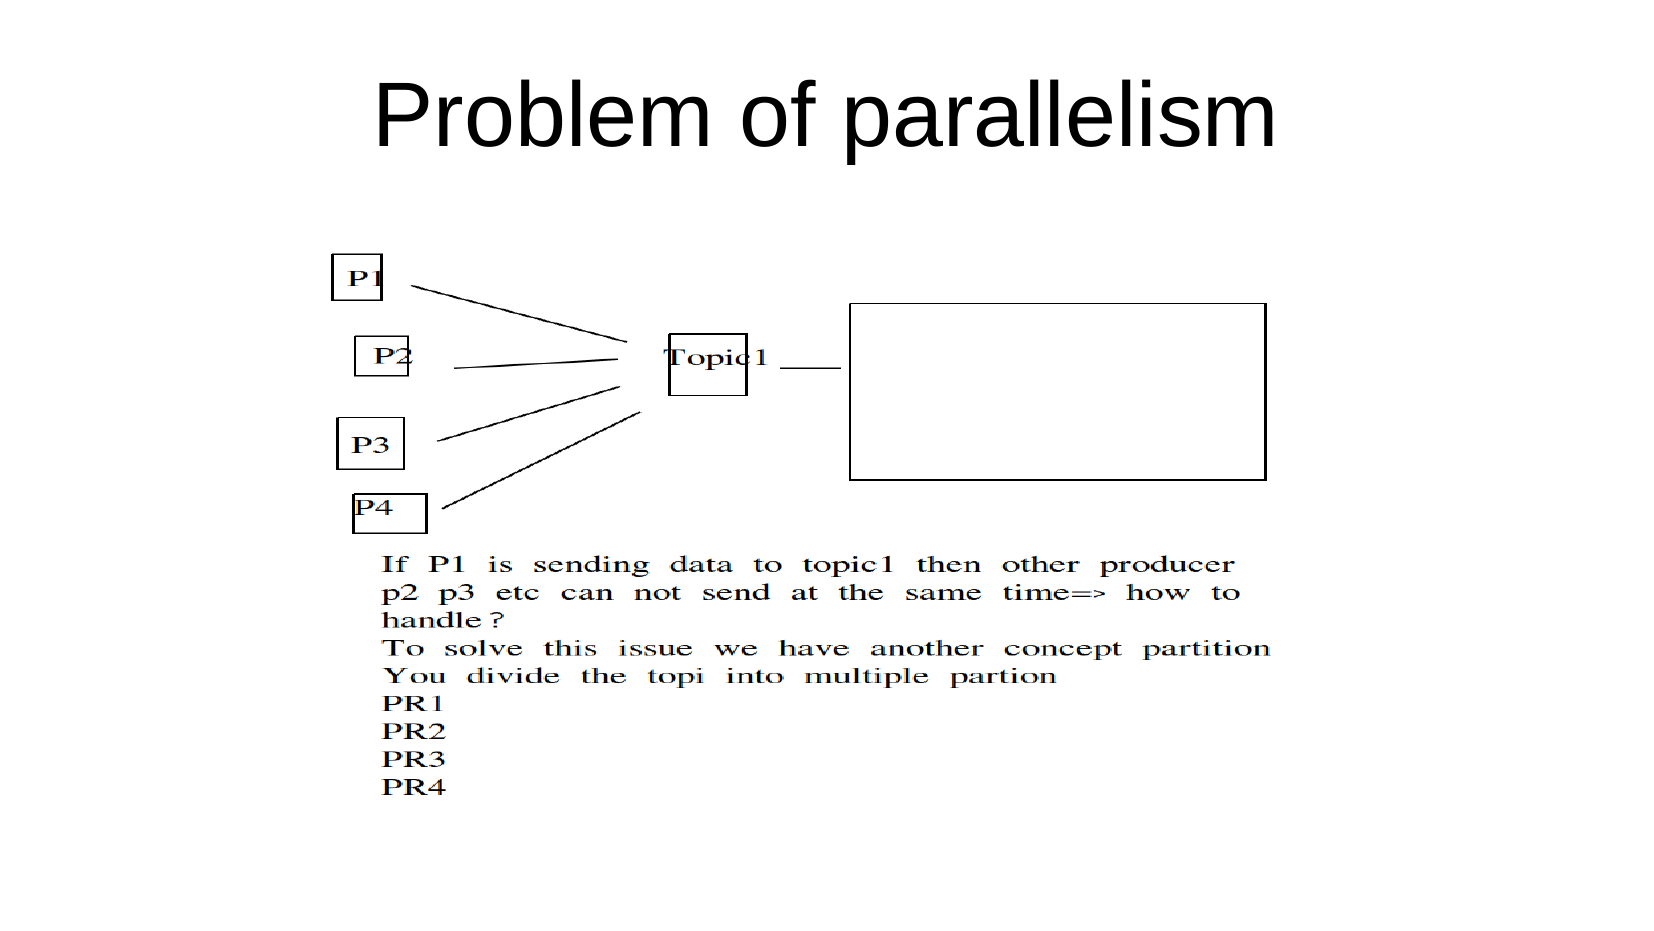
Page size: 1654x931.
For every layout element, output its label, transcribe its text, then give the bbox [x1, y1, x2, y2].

picture [285, 240, 1347, 815]
title Problem of parallelism [82, 37, 1571, 193]
